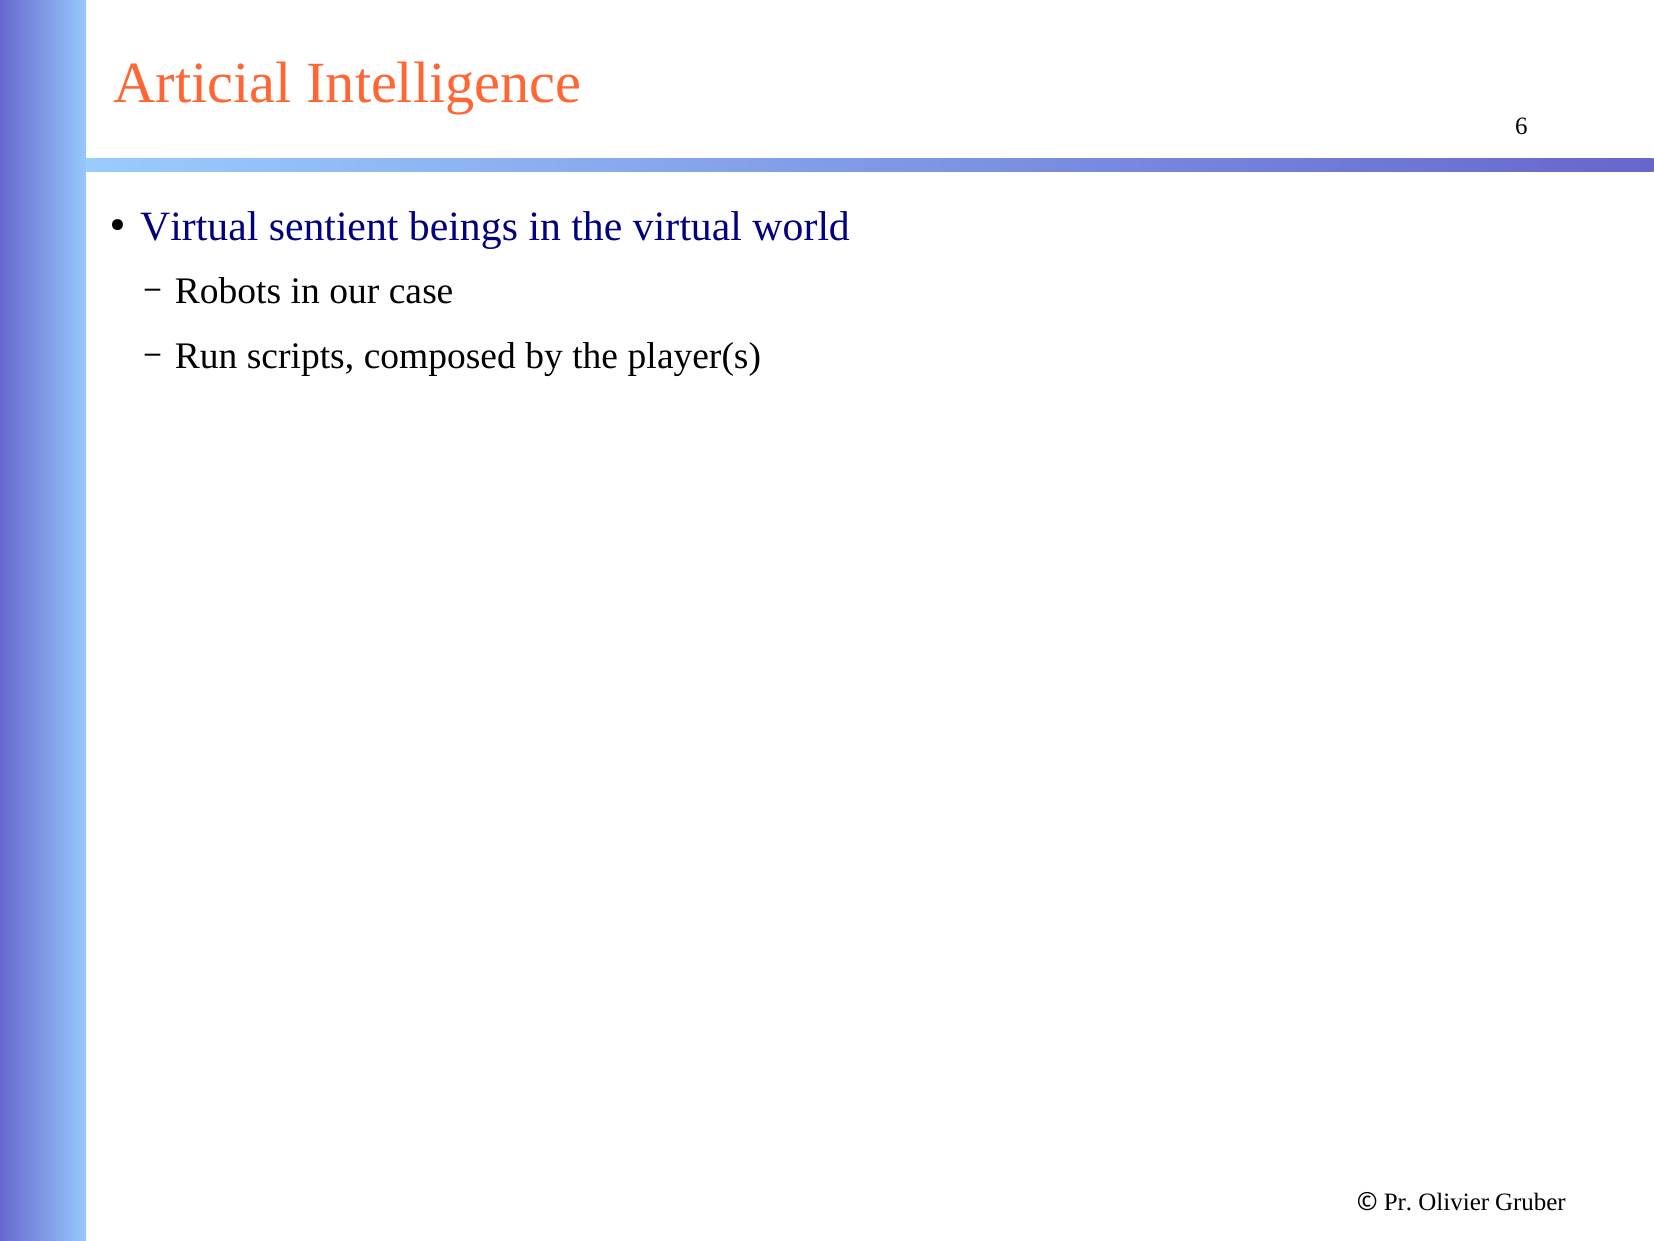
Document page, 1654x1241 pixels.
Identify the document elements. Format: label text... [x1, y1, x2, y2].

list Virtual sentient beings in the virtual world Robots in our case Run scripts, composed by the player(s) [92, 203, 1626, 679]
title Articial Intelligence [113, 15, 1526, 150]
